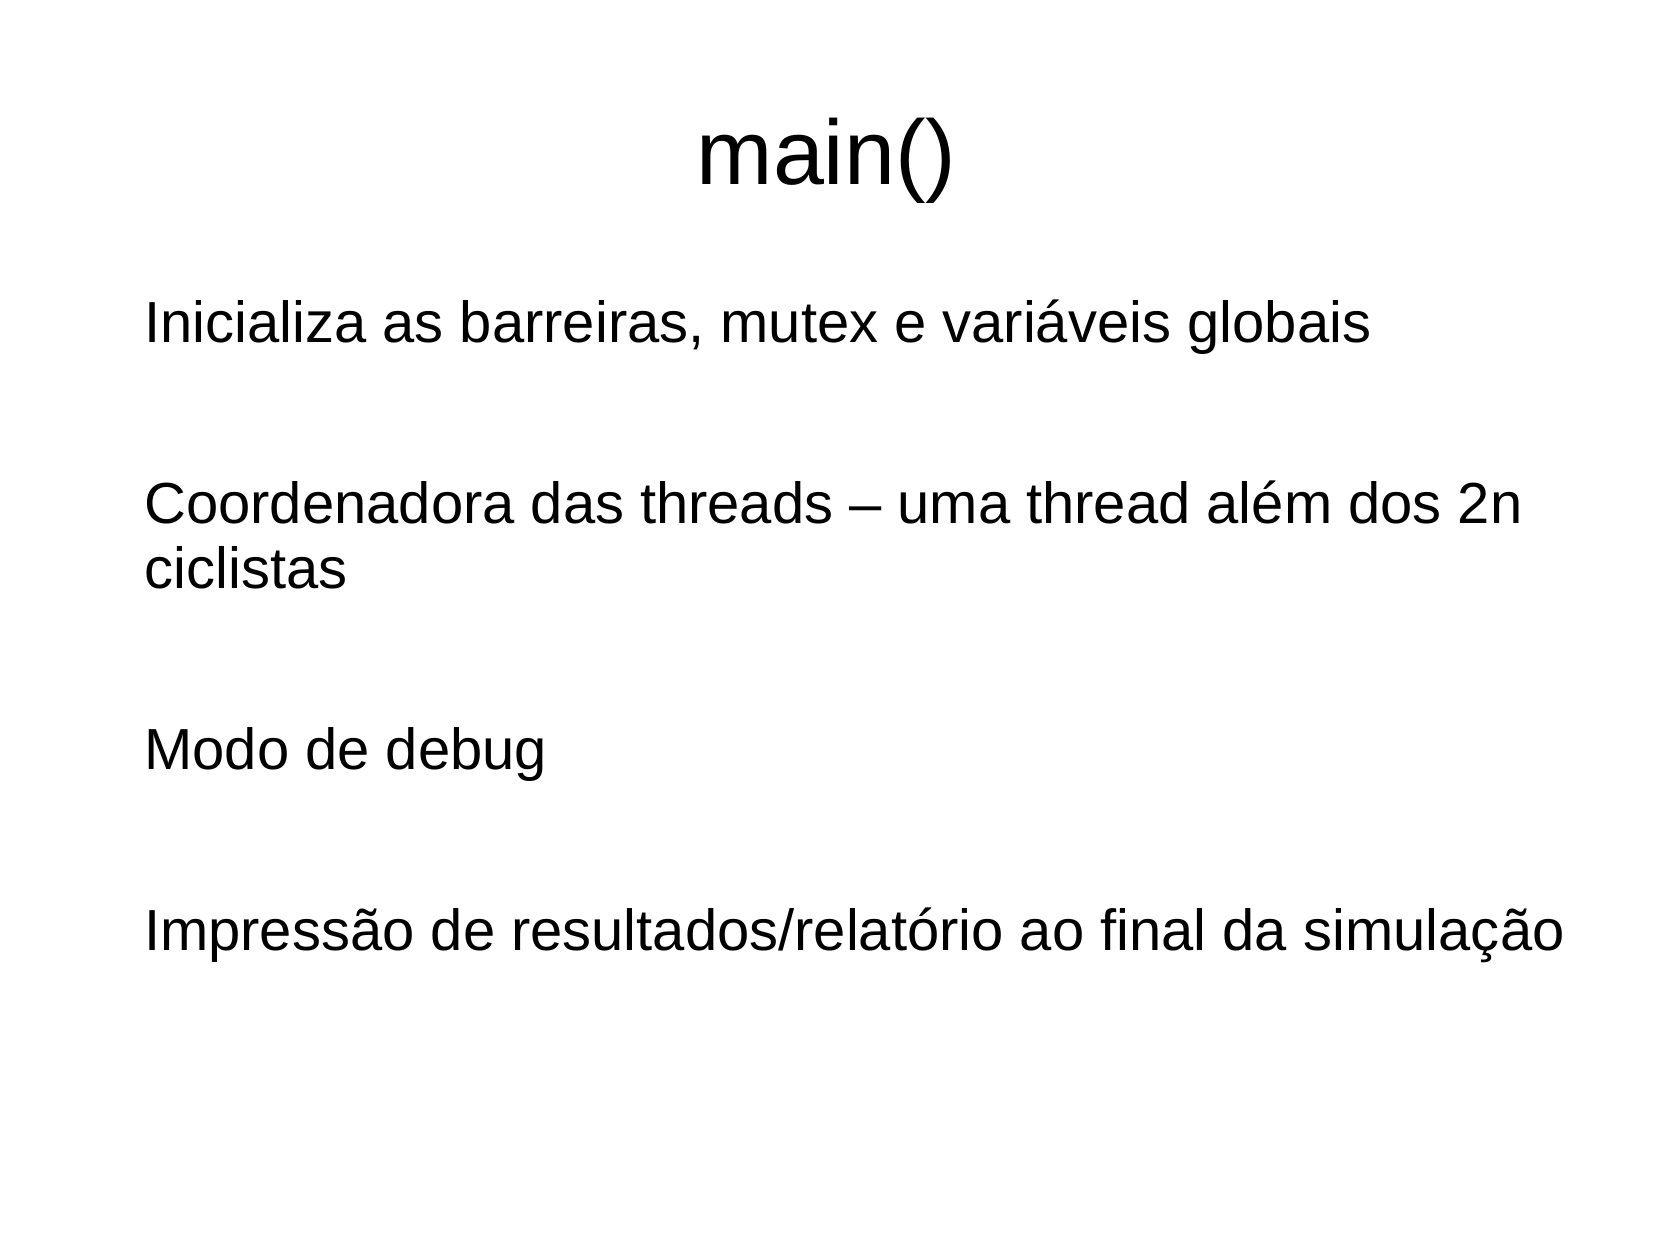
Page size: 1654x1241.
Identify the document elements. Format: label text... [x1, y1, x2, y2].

list Inicializa as barreiras, mutex e variáveis globais Coordenadora das threads – uma thread além dos 2n ciclistas Modo de debug Impressão de resultados/relatório ao final da simulação [82, 290, 1571, 1010]
title main() [82, 49, 1571, 257]
